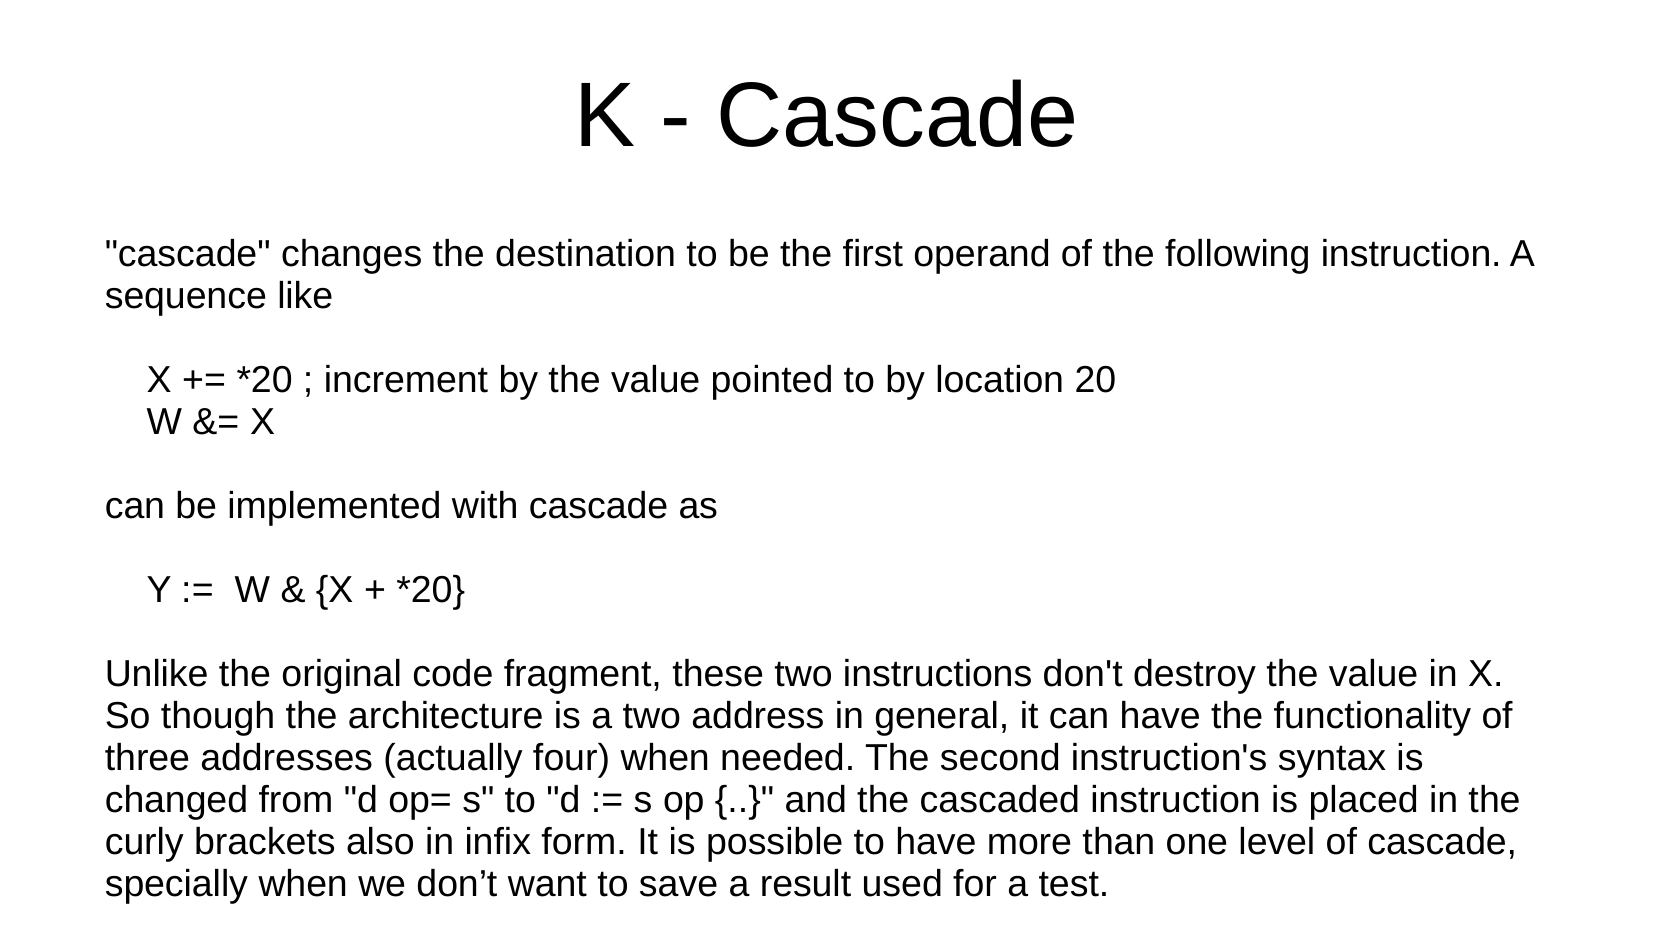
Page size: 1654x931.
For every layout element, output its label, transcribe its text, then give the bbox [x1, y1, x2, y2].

title K - Cascade [82, 37, 1571, 193]
text_box "cascade" changes the destination to be the first operand of the following instruction. A sequence like X += *20 ; increment by the value pointed to by location 20 W &= X can be implemented with cascade as Y := W & {X + *20} Unlike the original code fragment, these two instructions don't destroy the value in X. So though the architecture is a two address in general, it can have the functionality of three addresses (actually four) when needed. The second instruction's syntax is changed from "d op= s" to "d := s op {..}" and the cascaded instruction is placed in the curly brackets also in infix form. It is possible to have more than one level of cascade, specially when we don’t want to save a result used for a test. [90, 225, 1561, 912]
